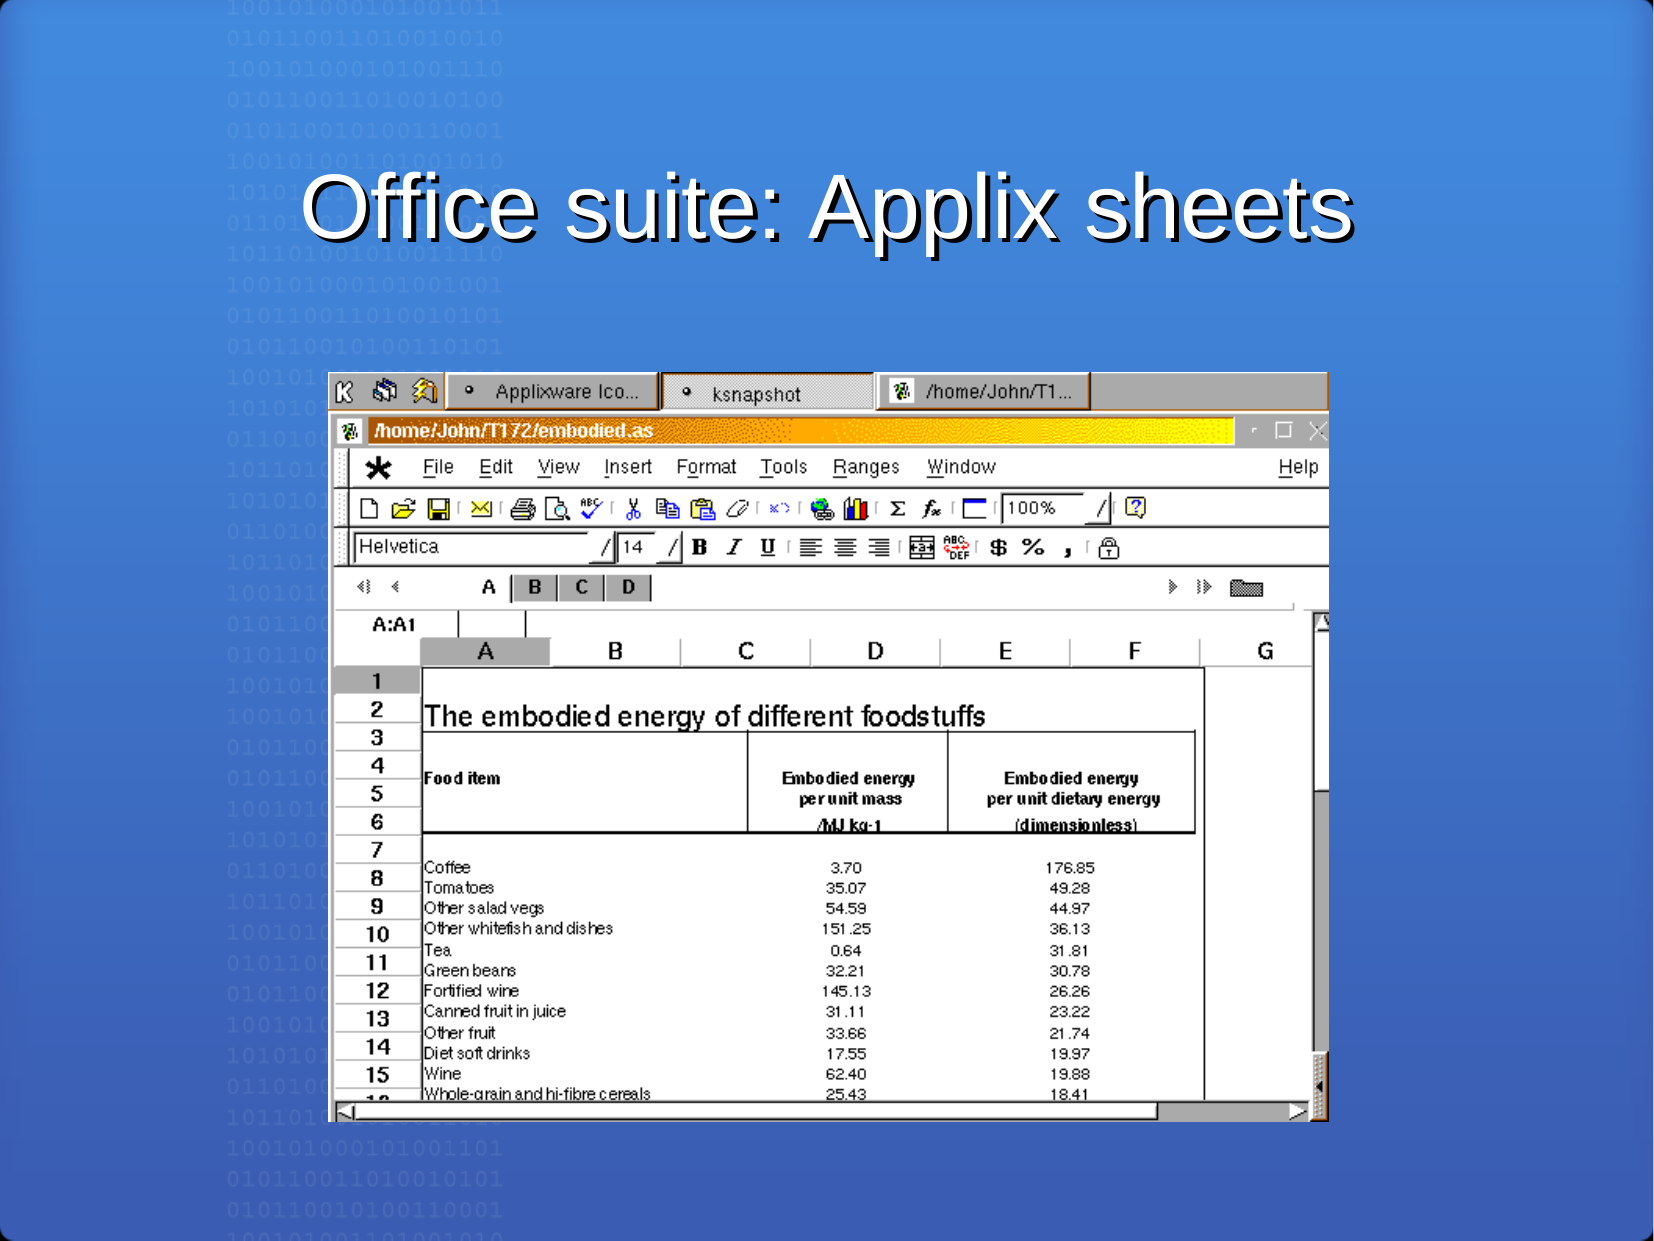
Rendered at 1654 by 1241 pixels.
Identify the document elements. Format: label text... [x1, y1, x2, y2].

title Office suite: Applix sheets [121, 110, 1534, 303]
picture [0, 0, 1654, 1241]
chart [121, 344, 1534, 1127]
